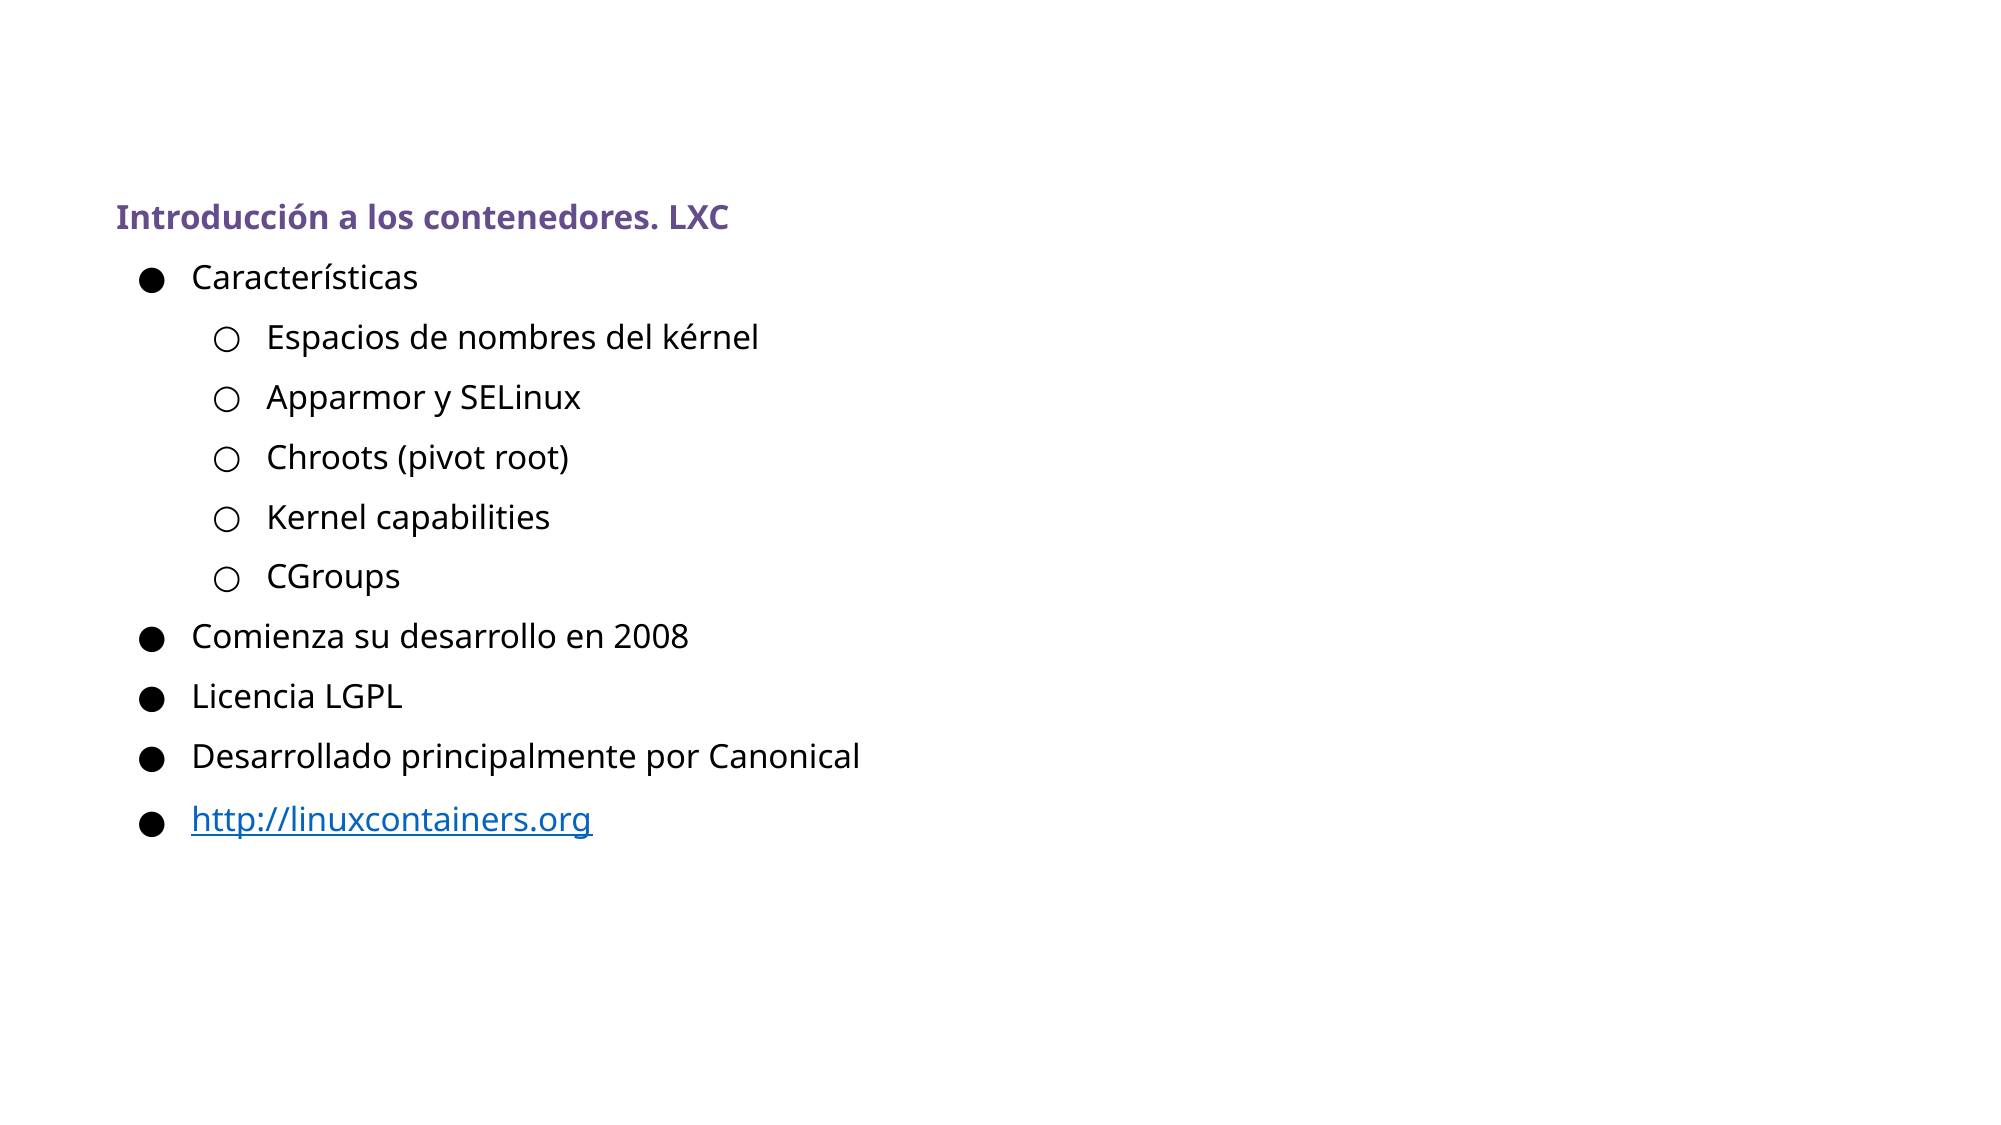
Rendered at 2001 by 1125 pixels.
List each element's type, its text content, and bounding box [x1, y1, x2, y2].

text_box Introducción a los contenedores. LXC Características Espacios de nombres del kérnel Apparmor y SELinux Chroots (pivot root) Kernel capabilities CGroups Comienza su desarrollo en 2008 Licencia LGPL Desarrollado principalmente por Canonical http://linuxcontainers.org [101, 169, 1977, 382]
